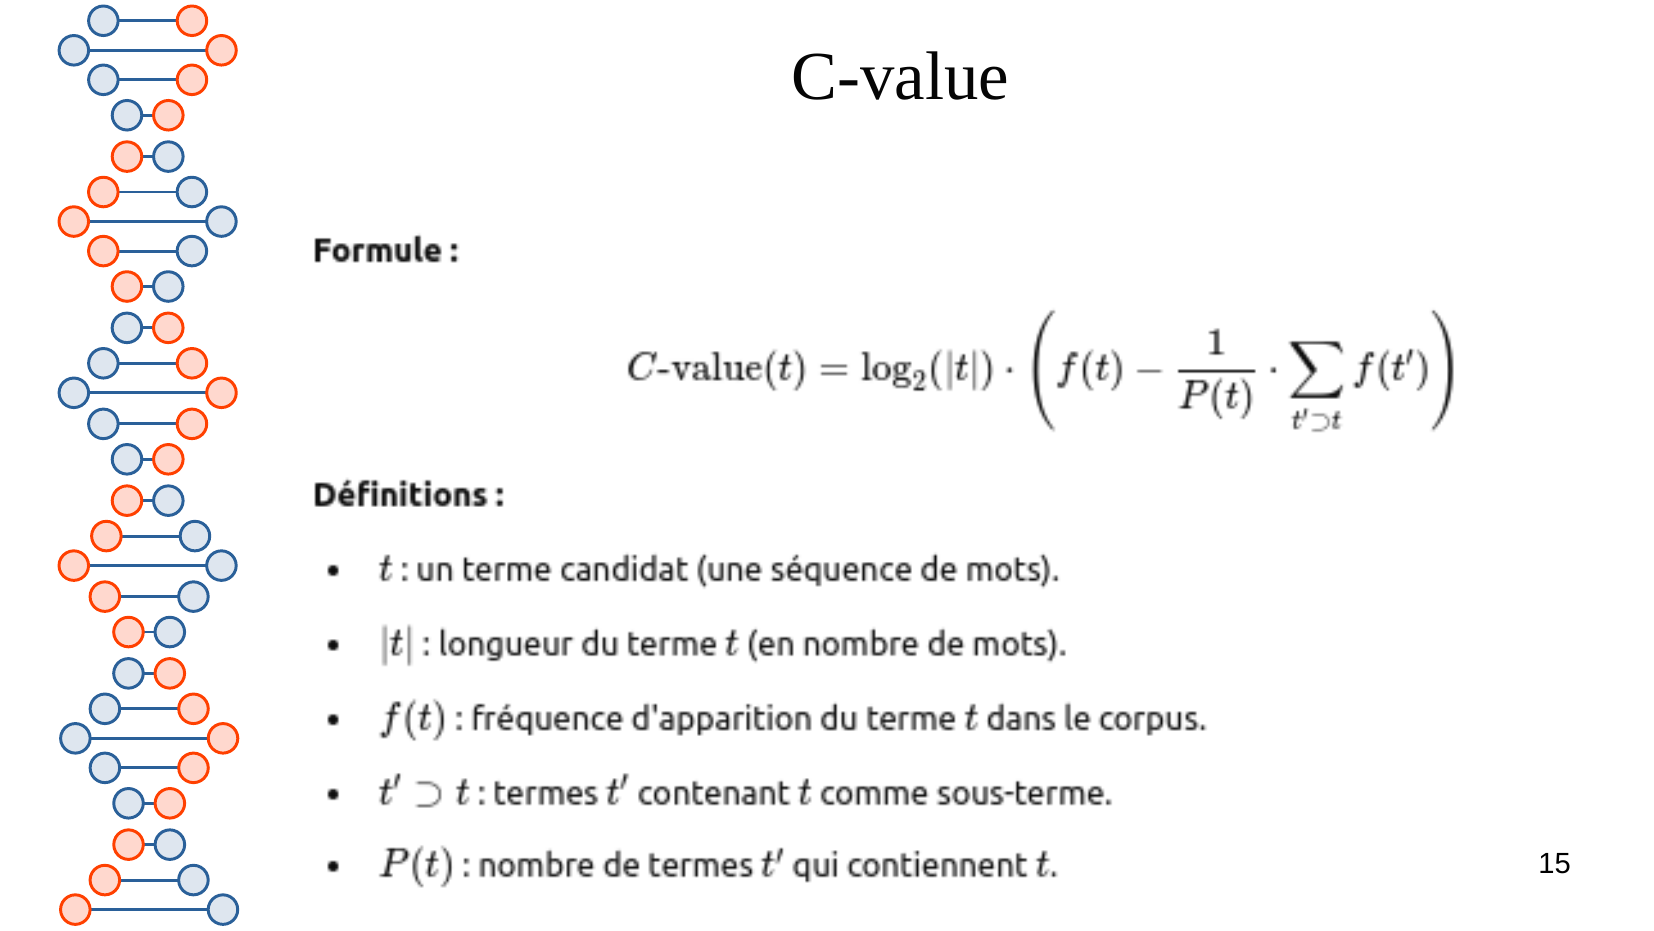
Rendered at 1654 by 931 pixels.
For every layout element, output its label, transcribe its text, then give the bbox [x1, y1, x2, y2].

picture [280, 206, 1518, 916]
title C-value [236, 0, 1565, 154]
